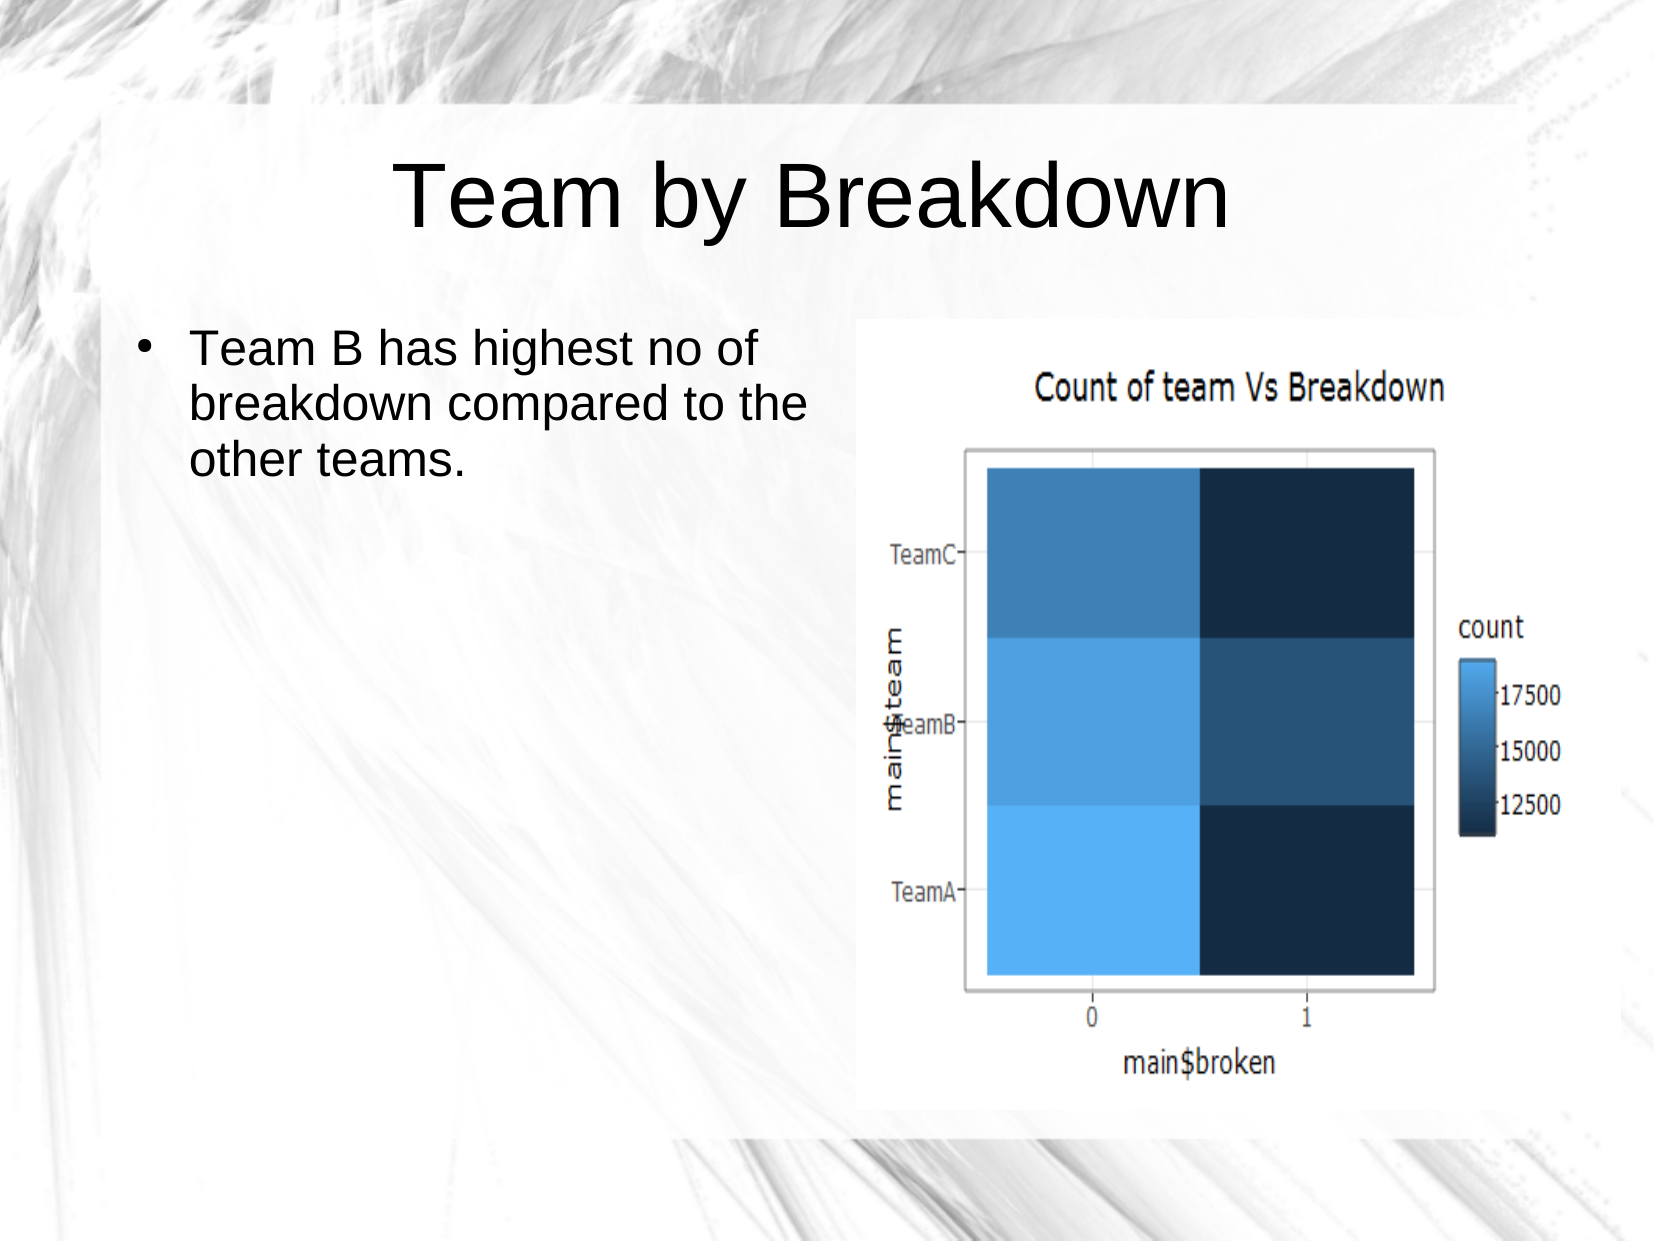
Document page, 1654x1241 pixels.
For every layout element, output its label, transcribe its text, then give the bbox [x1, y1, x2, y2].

title Team by Breakdown [118, 112, 1506, 281]
list Team B has highest no of breakdown compared to the other teams. [118, 319, 827, 945]
picture [0, 0, 1654, 1241]
